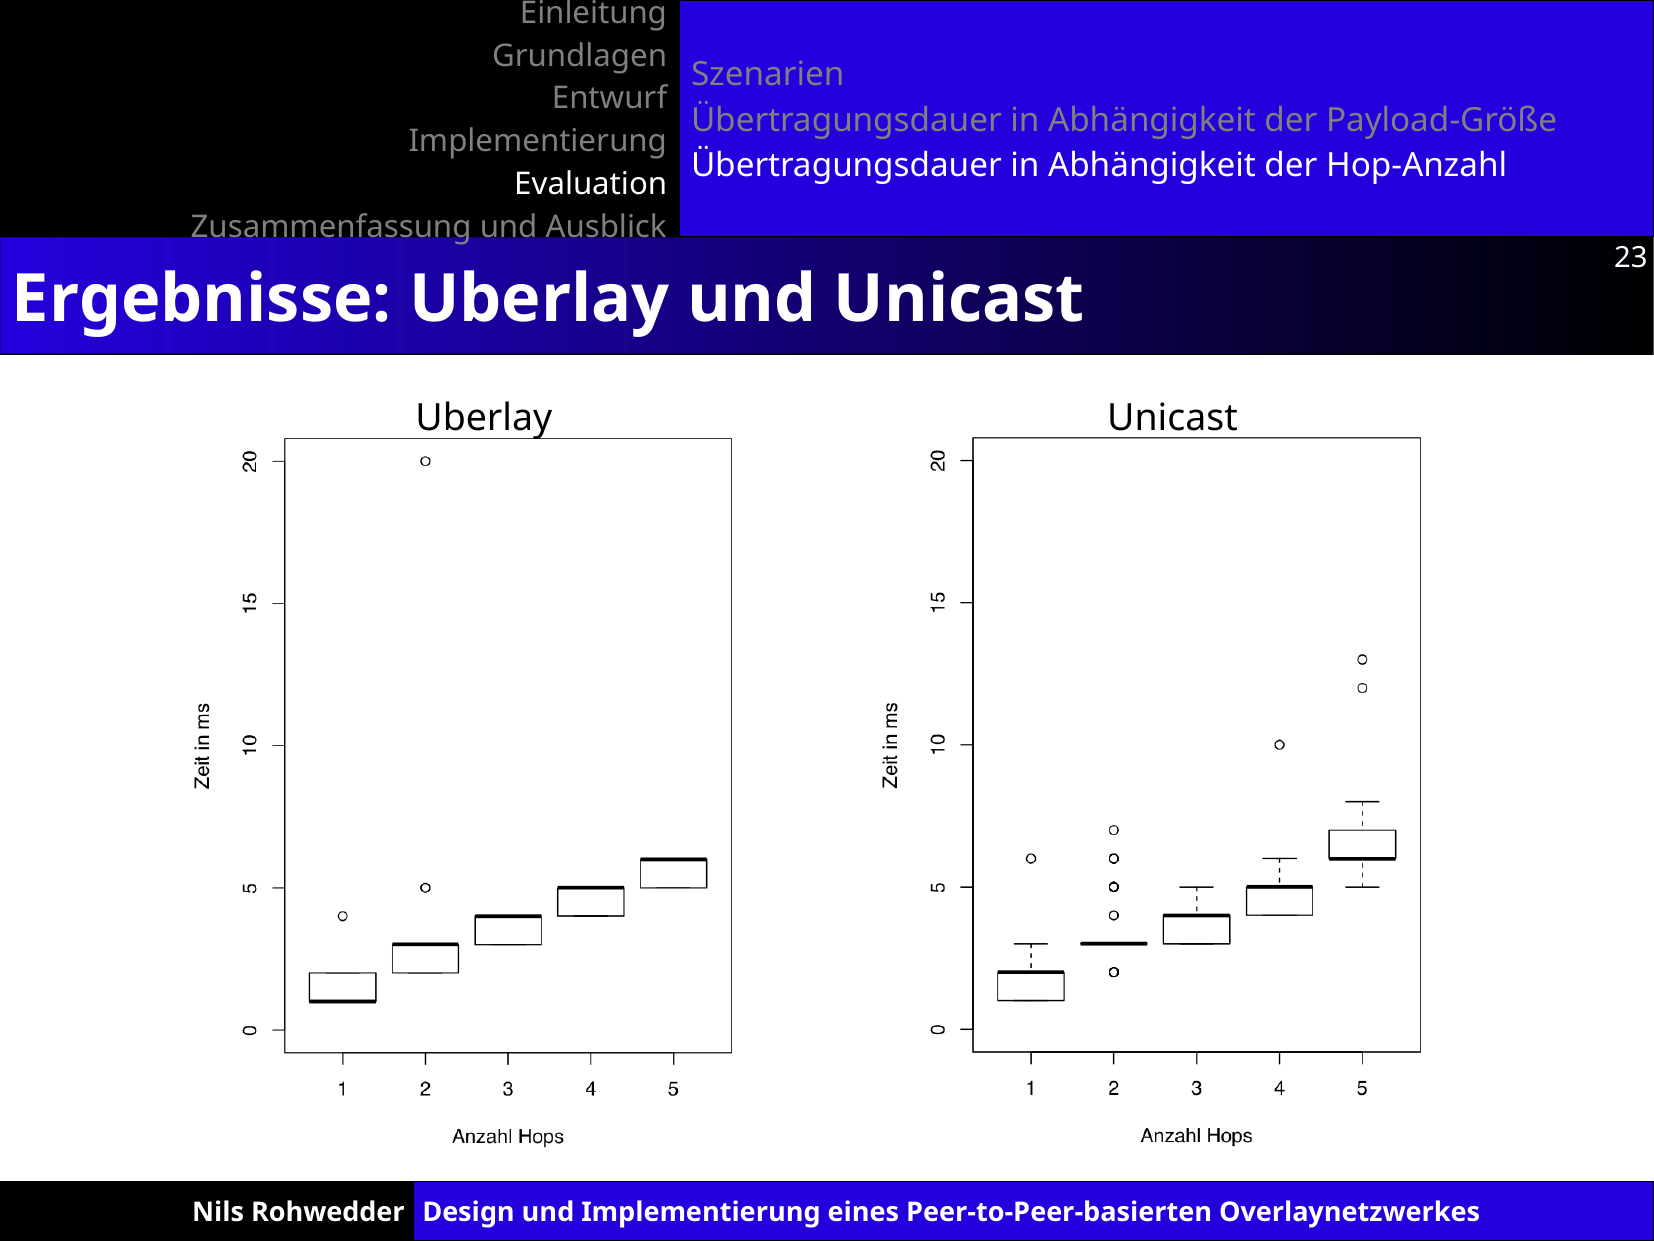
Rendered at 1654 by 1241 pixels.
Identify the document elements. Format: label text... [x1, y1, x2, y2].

picture [875, 431, 1470, 1153]
picture [1595, 237, 1654, 355]
title Ergebnisse: Uberlay und Unicast [11, 236, 1595, 355]
picture [187, 431, 781, 1153]
picture [0, 237, 11, 355]
